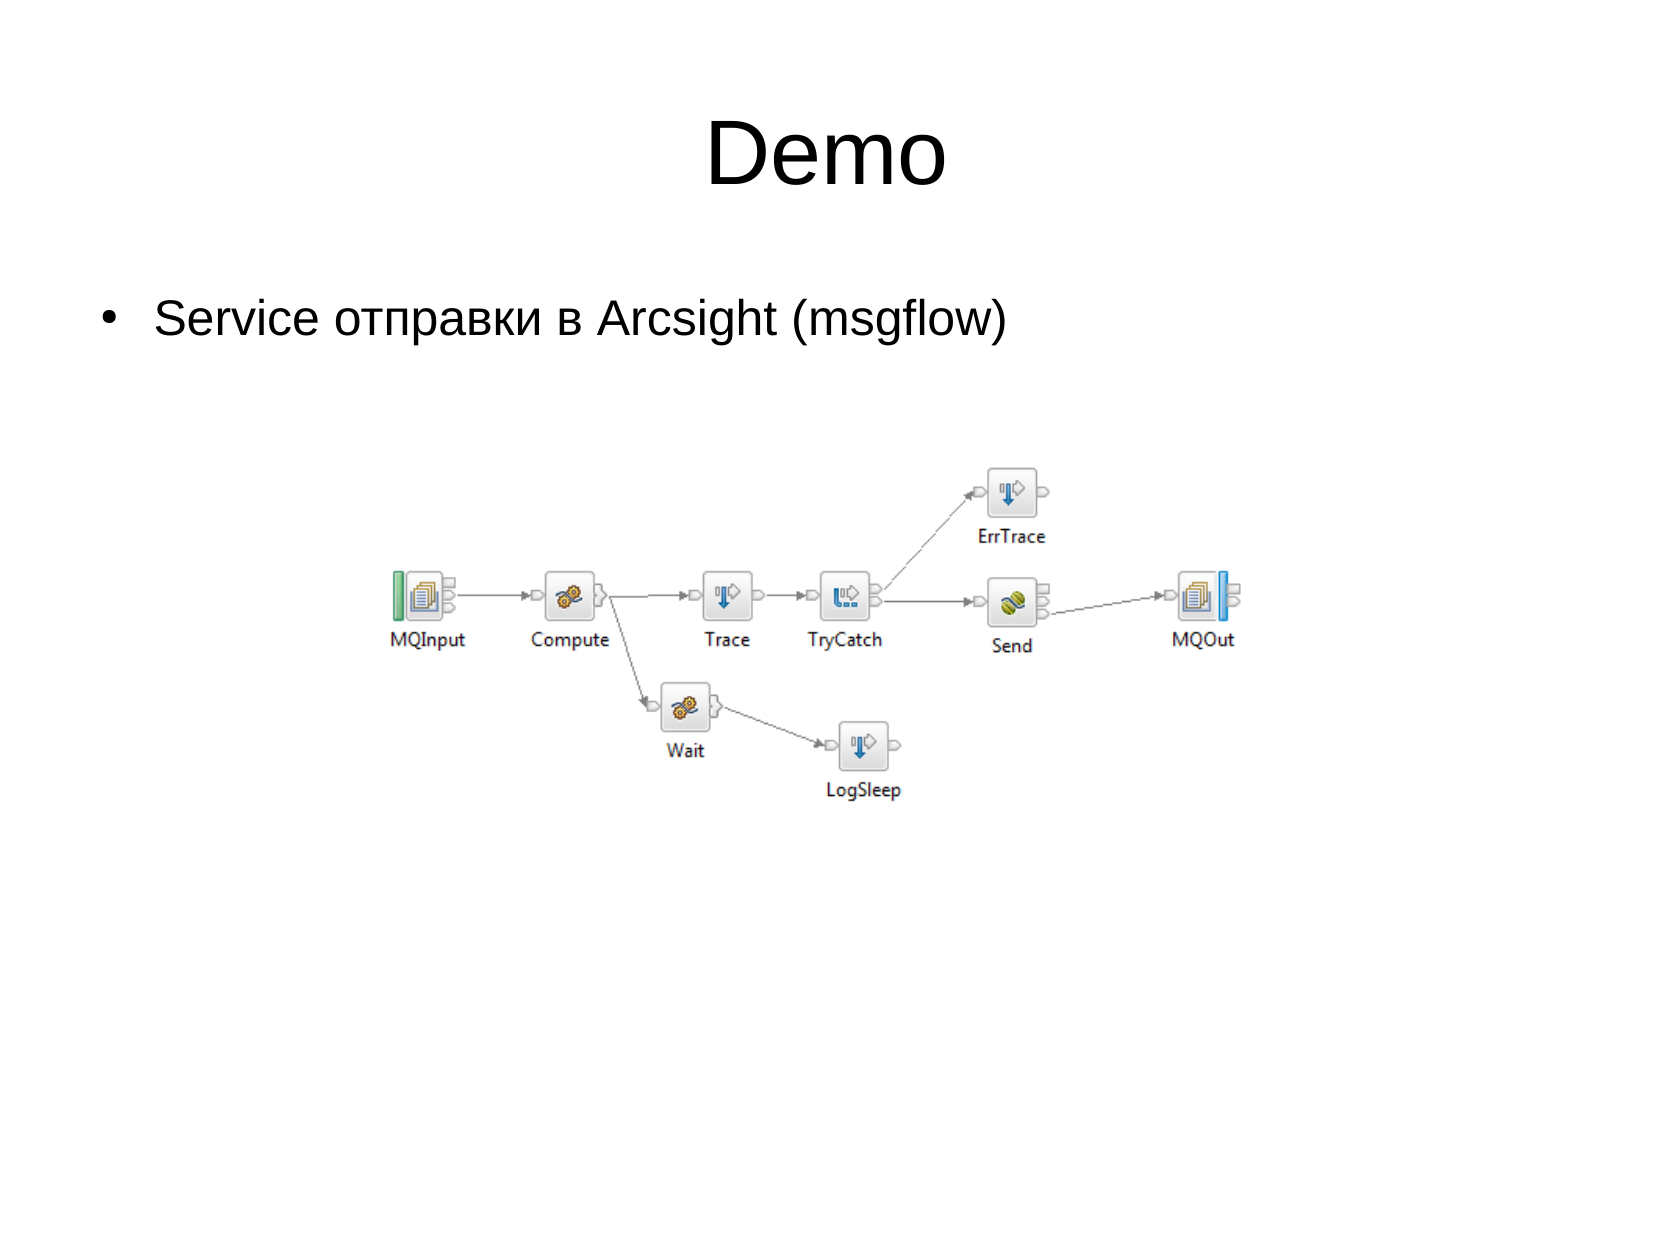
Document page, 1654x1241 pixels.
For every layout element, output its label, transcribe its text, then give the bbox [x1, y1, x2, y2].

list Service отправки в Arcsight (msgflow) [82, 290, 1571, 1010]
title Demo [82, 49, 1571, 257]
